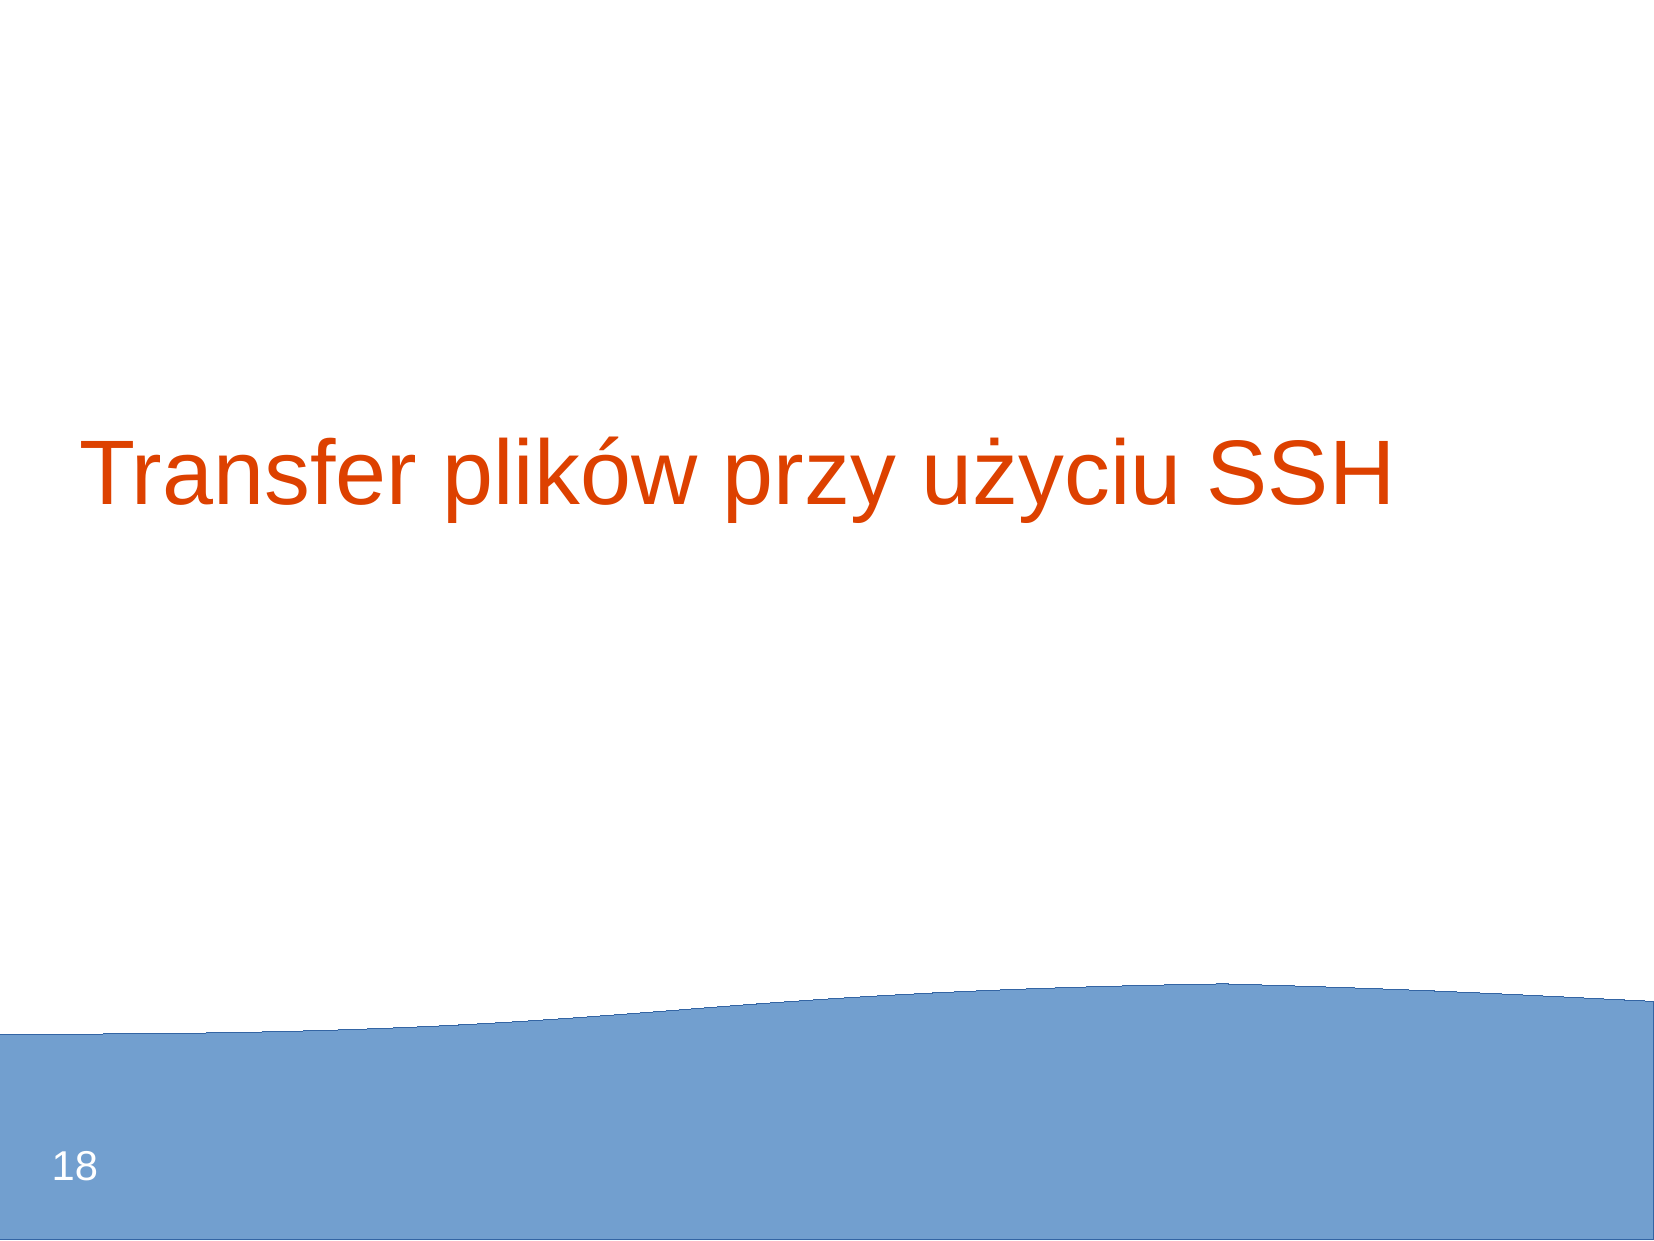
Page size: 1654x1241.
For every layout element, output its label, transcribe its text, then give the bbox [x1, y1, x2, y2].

title Transfer plików przy użyciu SSH [0, 354, 1477, 591]
